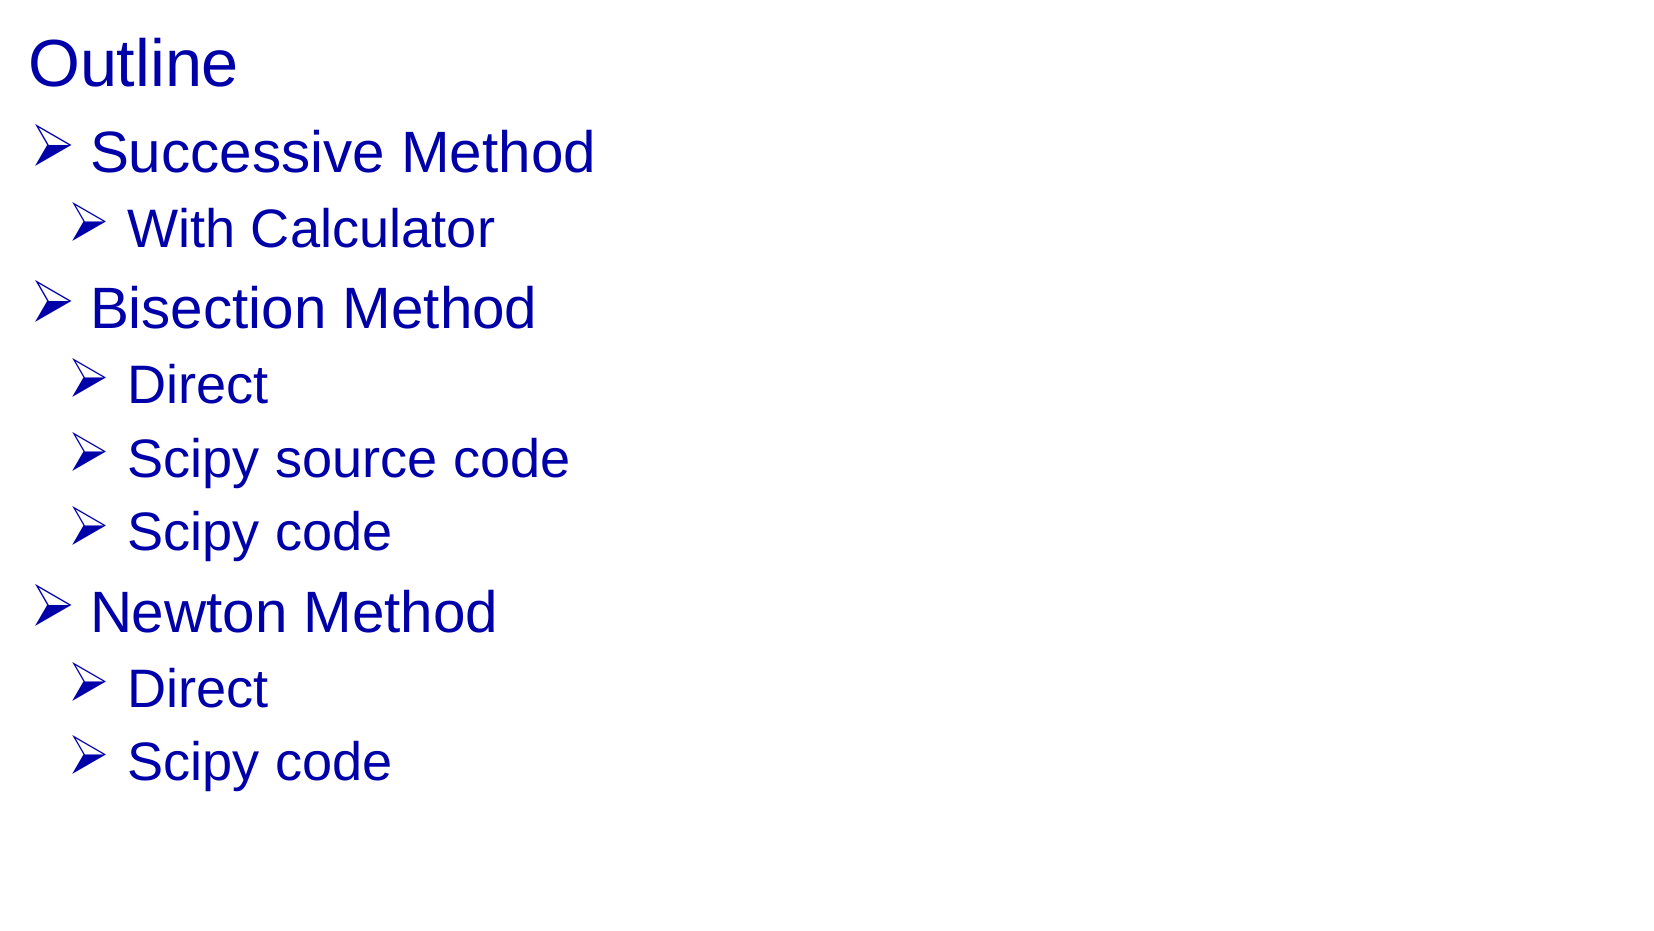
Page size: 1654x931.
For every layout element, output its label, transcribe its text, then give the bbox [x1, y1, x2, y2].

list Successive Method With Calculator Bisection Method Direct Scipy source code Scipy code Newton Method Direct Scipy code [30, 120, 1645, 916]
title Outline [28, 21, 1626, 106]
